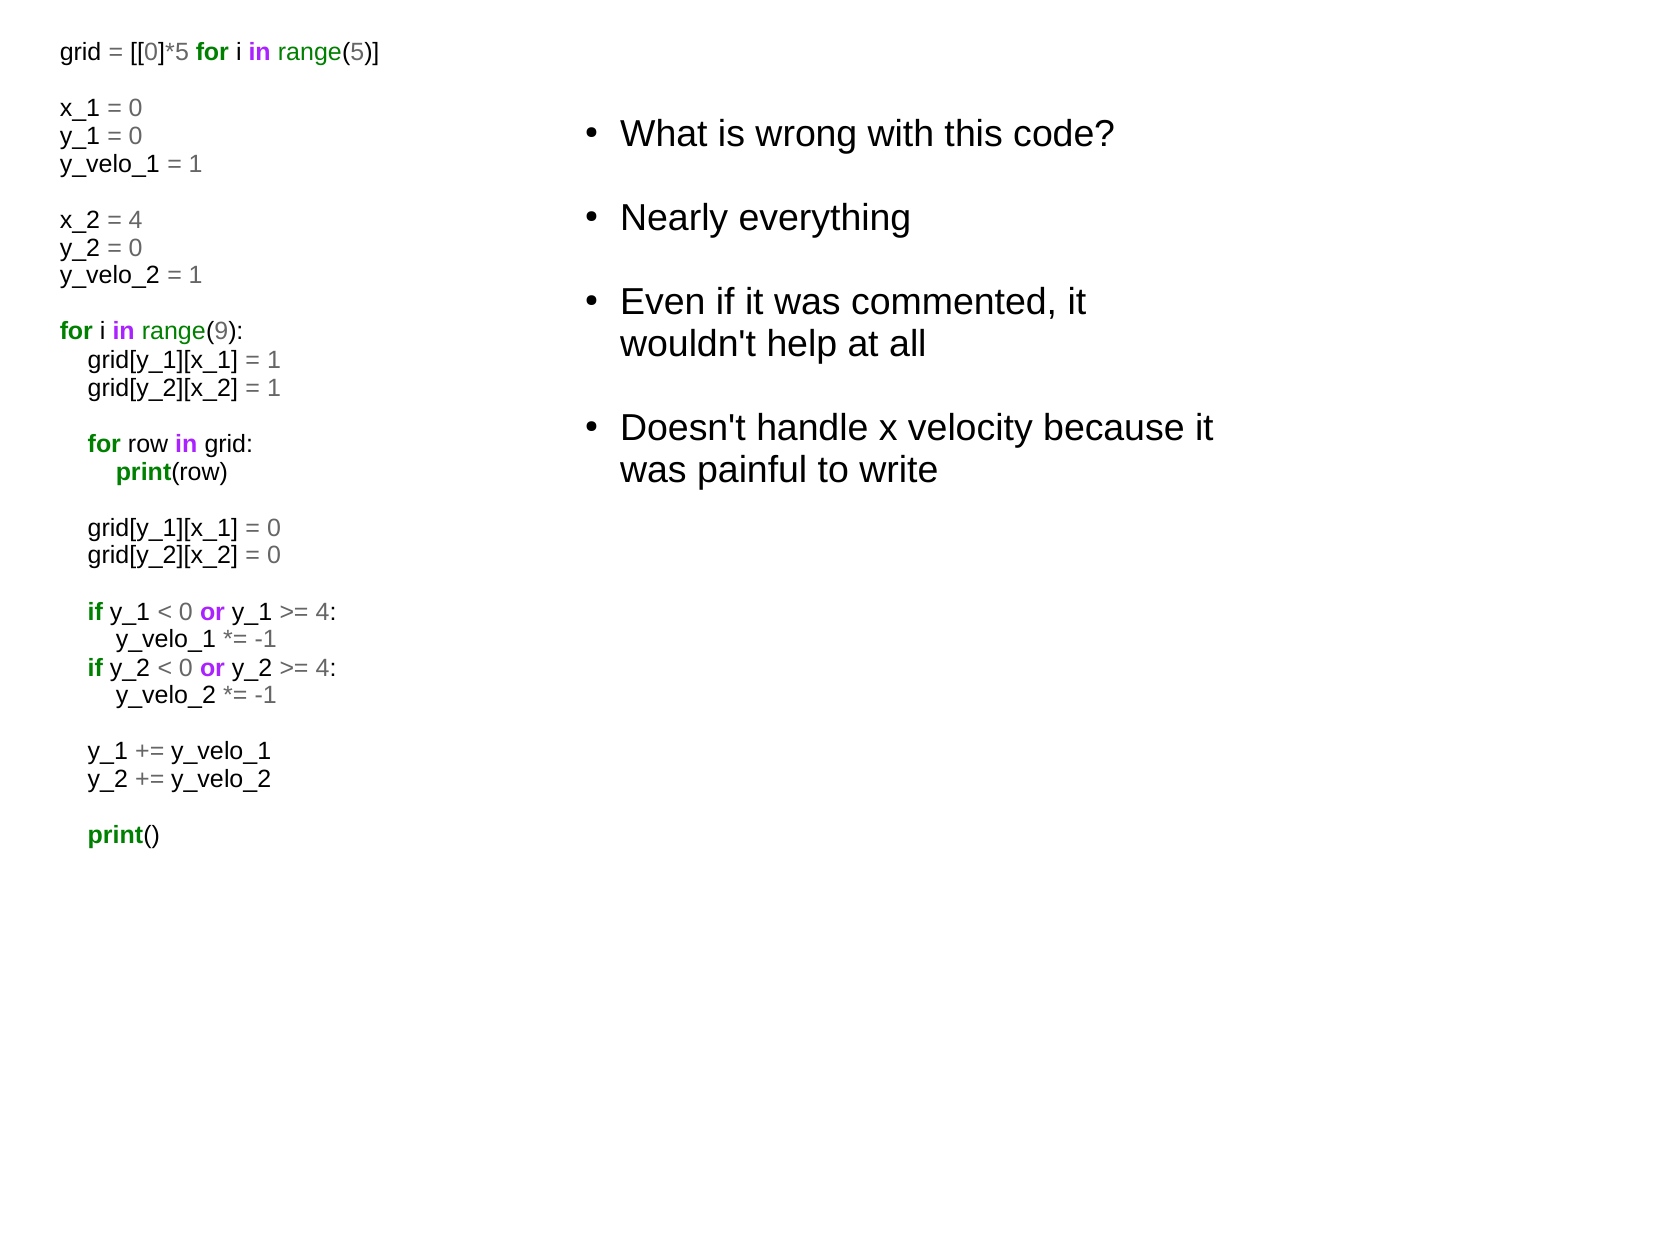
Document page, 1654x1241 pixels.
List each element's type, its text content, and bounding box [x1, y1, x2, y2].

text_box What is wrong with this code? Nearly everything Even if it was commented, it wouldn't help at all Doesn't handle x velocity because it was painful to write [570, 105, 1246, 498]
text_box grid = [[0]*5 for i in range(5)] x_1 = 0 y_1 = 0 y_velo_1 = 1 x_2 = 4 y_2 = 0 y_velo_2 = 1 for i in range(9): grid[y_1][x_1] = 1 grid[y_2][x_2] = 1 for row in grid: print(row) grid[y_1][x_1] = 0 grid[y_2][x_2] = 0 if y_1 < 0 or y_1 >= 4: y_velo_1 *= -1 if y_2 < 0 or y_2 >= 4: y_velo_2 *= -1 y_1 += y_velo_1 y_2 += y_velo_2 print() [45, 30, 811, 1241]
